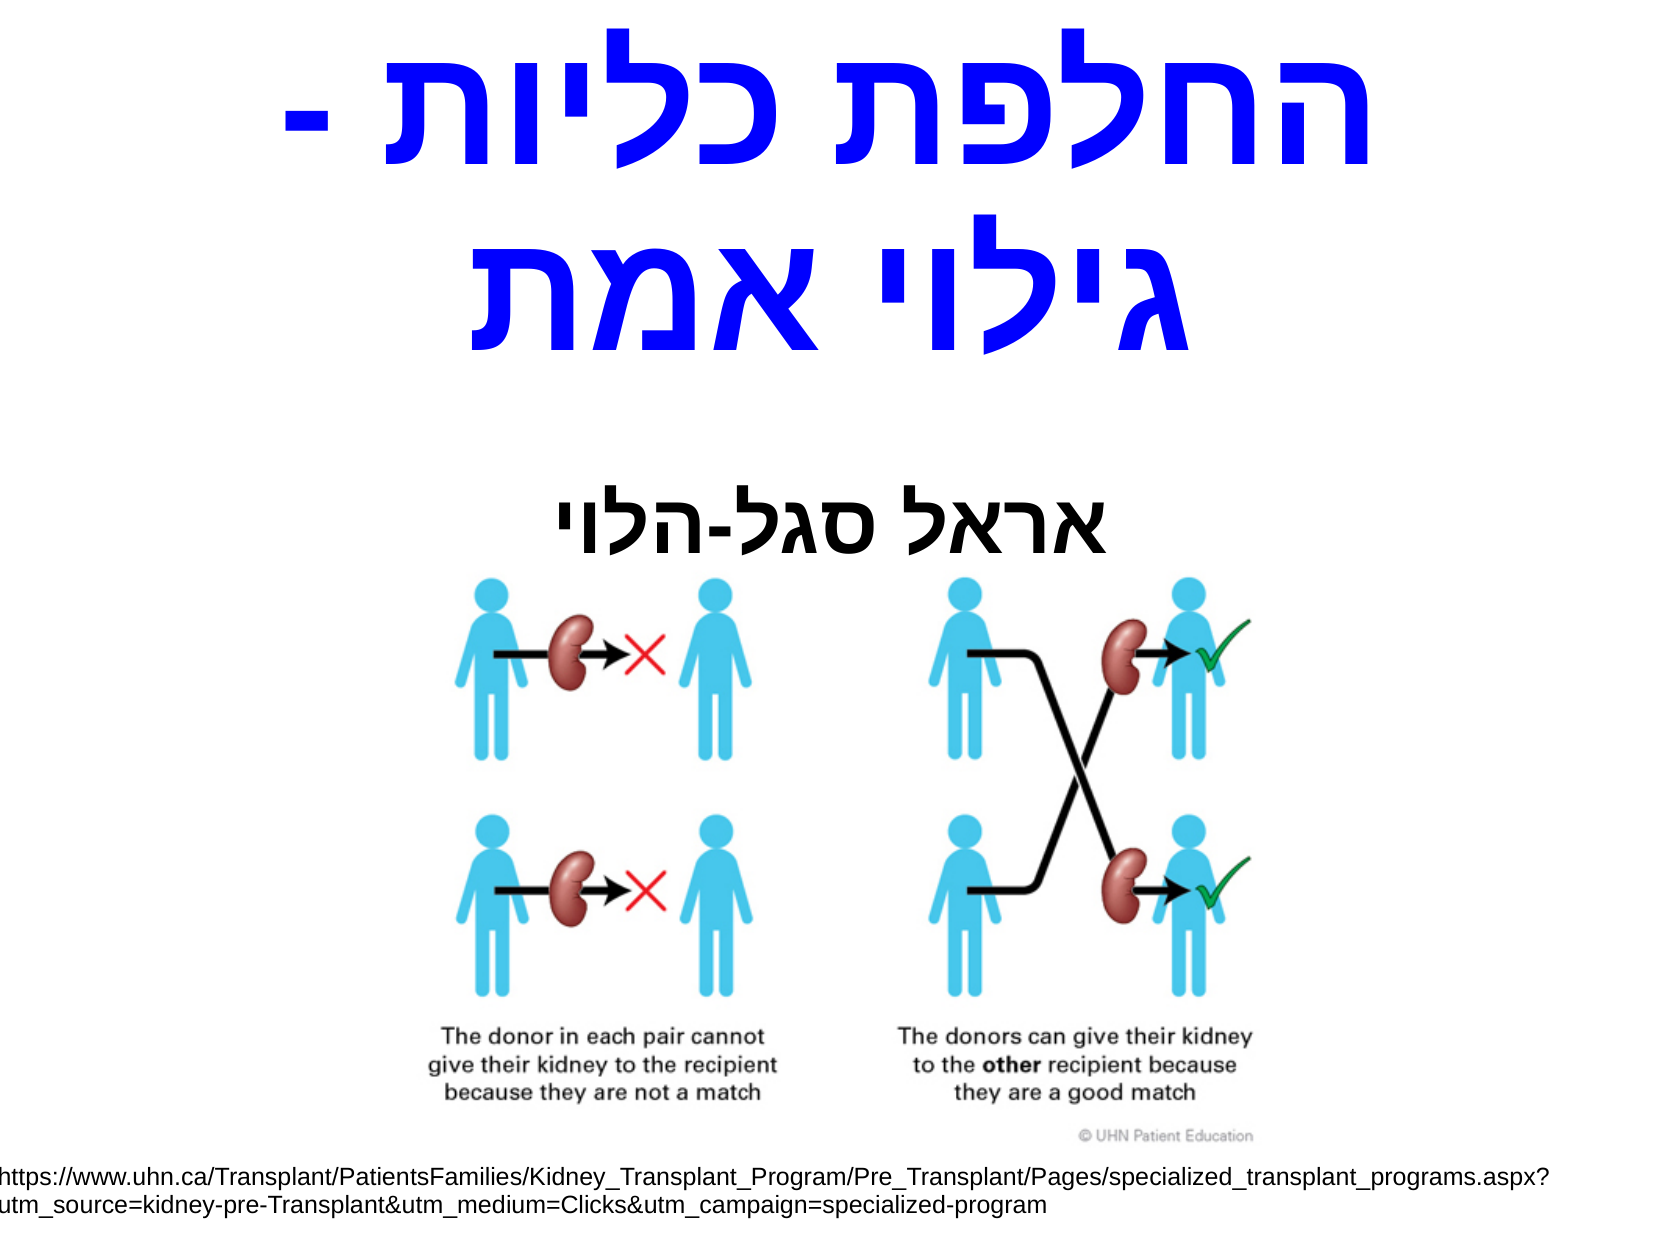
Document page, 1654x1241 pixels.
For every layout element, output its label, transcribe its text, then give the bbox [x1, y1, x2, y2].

text_box https://www.uhn.ca/Transplant/PatientsFamilies/Kidney_Transplant_Program/Pre_Transplant/Pages/specialized_transplant_programs.aspx?utm_source=kidney-pre-Transplant&utm_medium=Clicks&utm_campaign=specialized-program [0, 1155, 1654, 1241]
title החלפת כליות - גילוי אמת אראל סגל-הלוי [86, 13, 1576, 572]
picture [405, 559, 1280, 1155]
